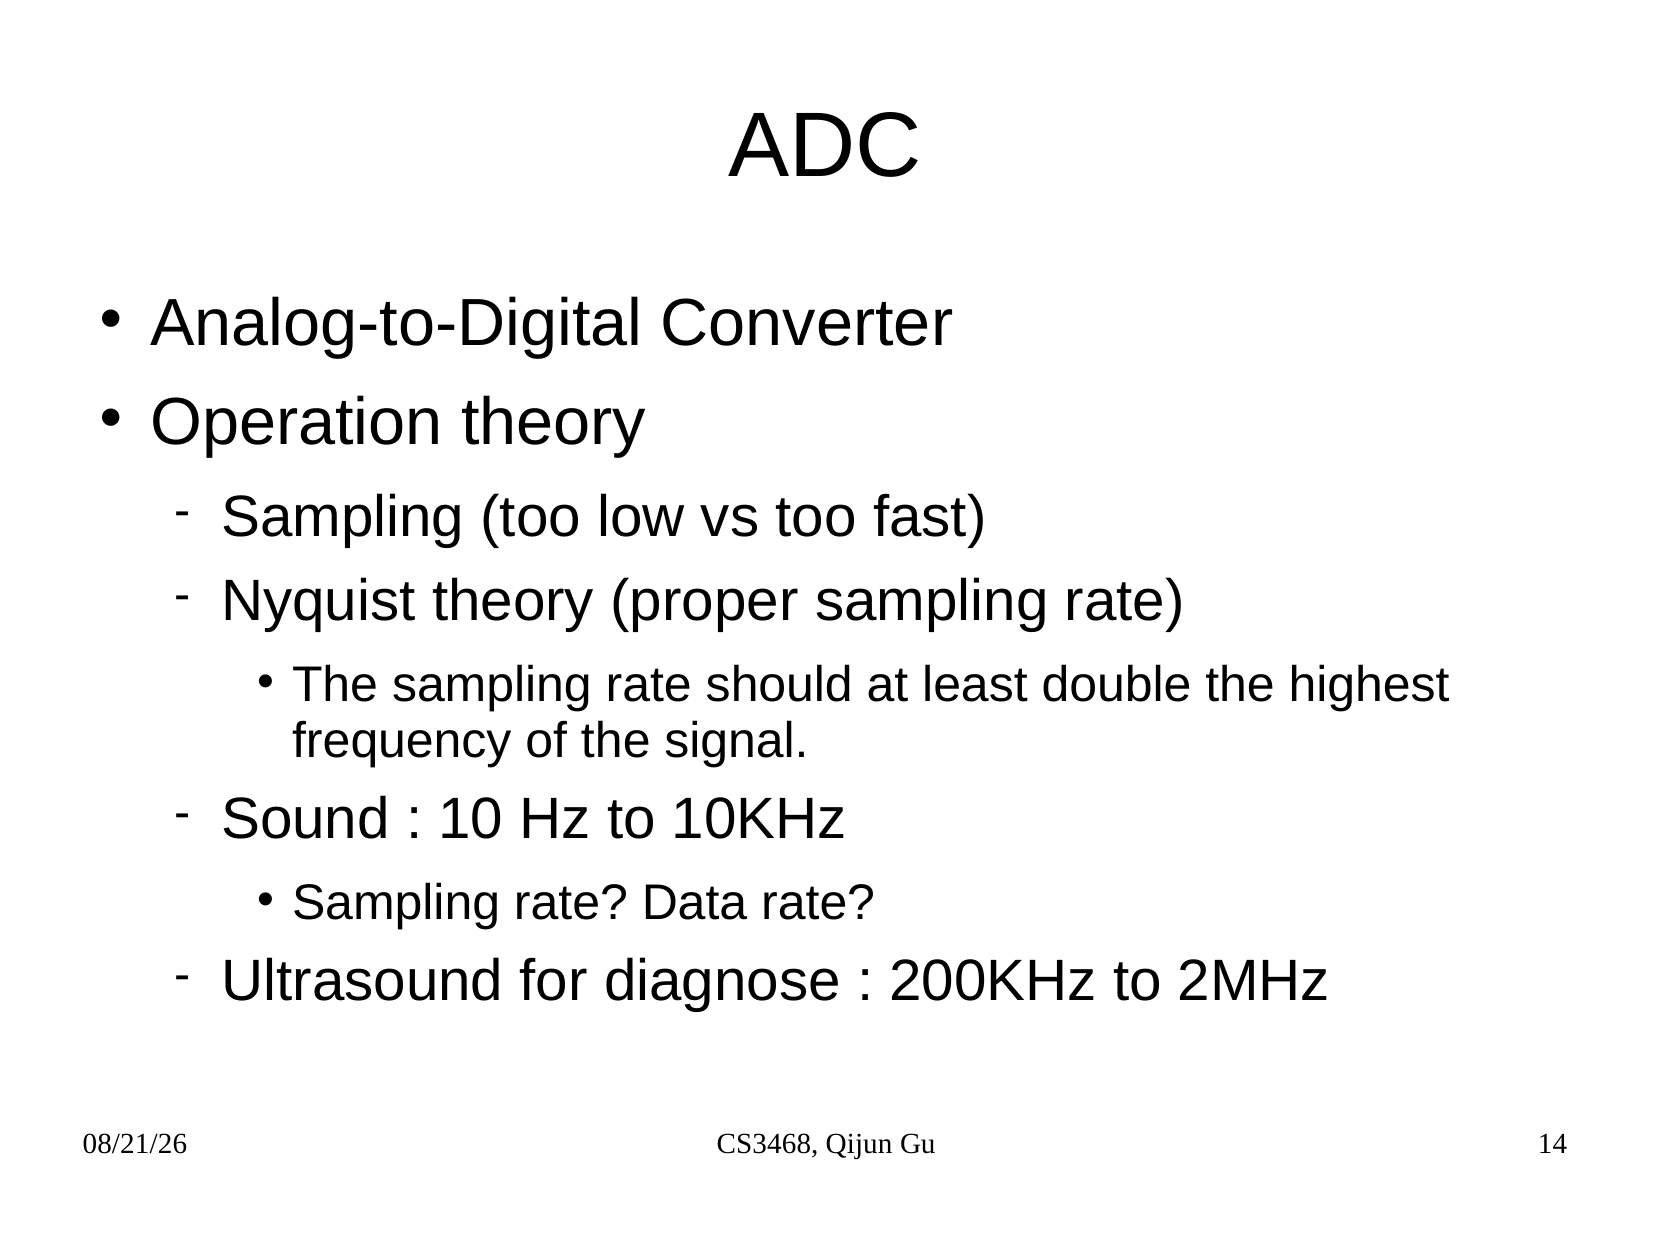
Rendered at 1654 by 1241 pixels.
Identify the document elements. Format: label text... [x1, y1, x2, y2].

list Analog-to-Digital Converter Operation theory Sampling (too low vs too fast) Nyquist theory (proper sampling rate) The sampling rate should at least double the highest frequency of the signal. Sound : 10 Hz to 10KHz Sampling rate? Data rate? Ultrasound for diagnose : 200KHz to 2MHz [82, 290, 1569, 1097]
title ADC [82, 56, 1569, 247]
